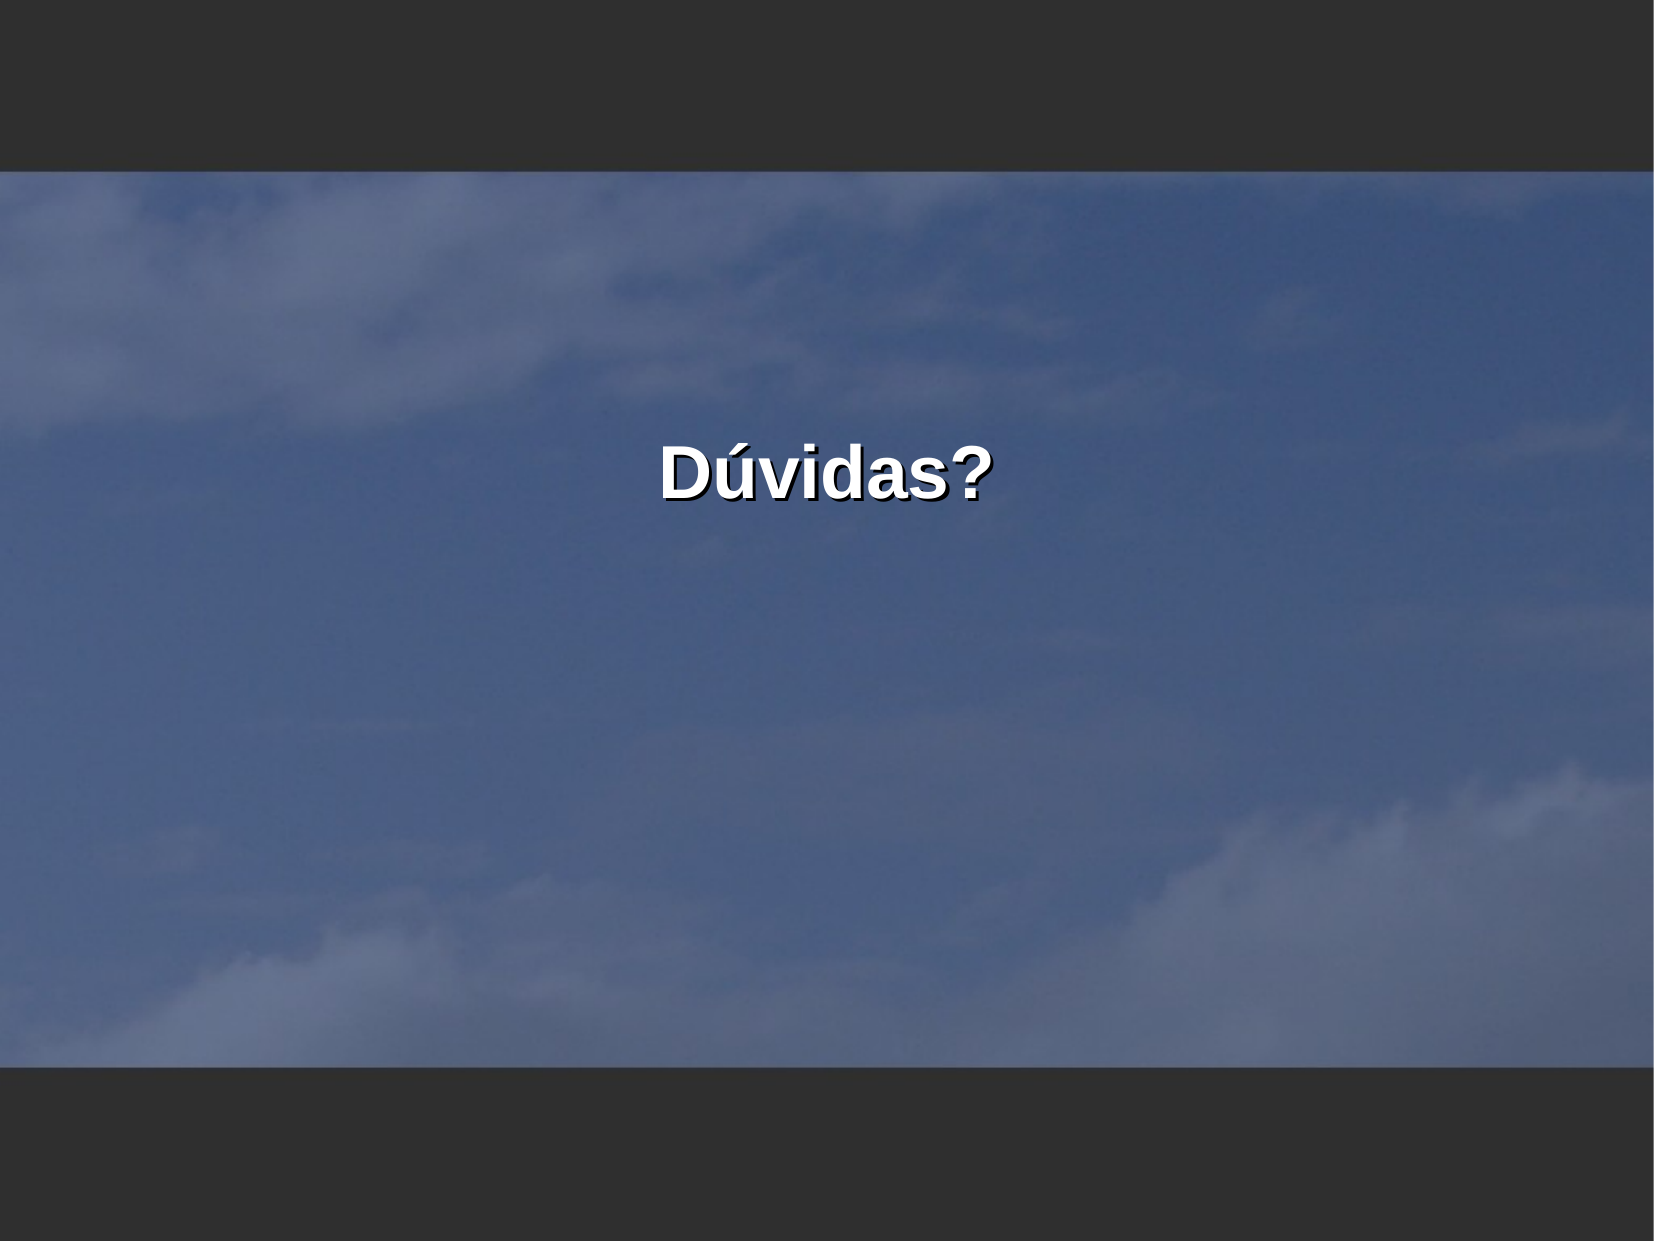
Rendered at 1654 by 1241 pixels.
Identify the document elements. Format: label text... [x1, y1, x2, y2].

title Dúvidas? [88, 383, 1565, 562]
picture [0, 0, 1654, 1241]
